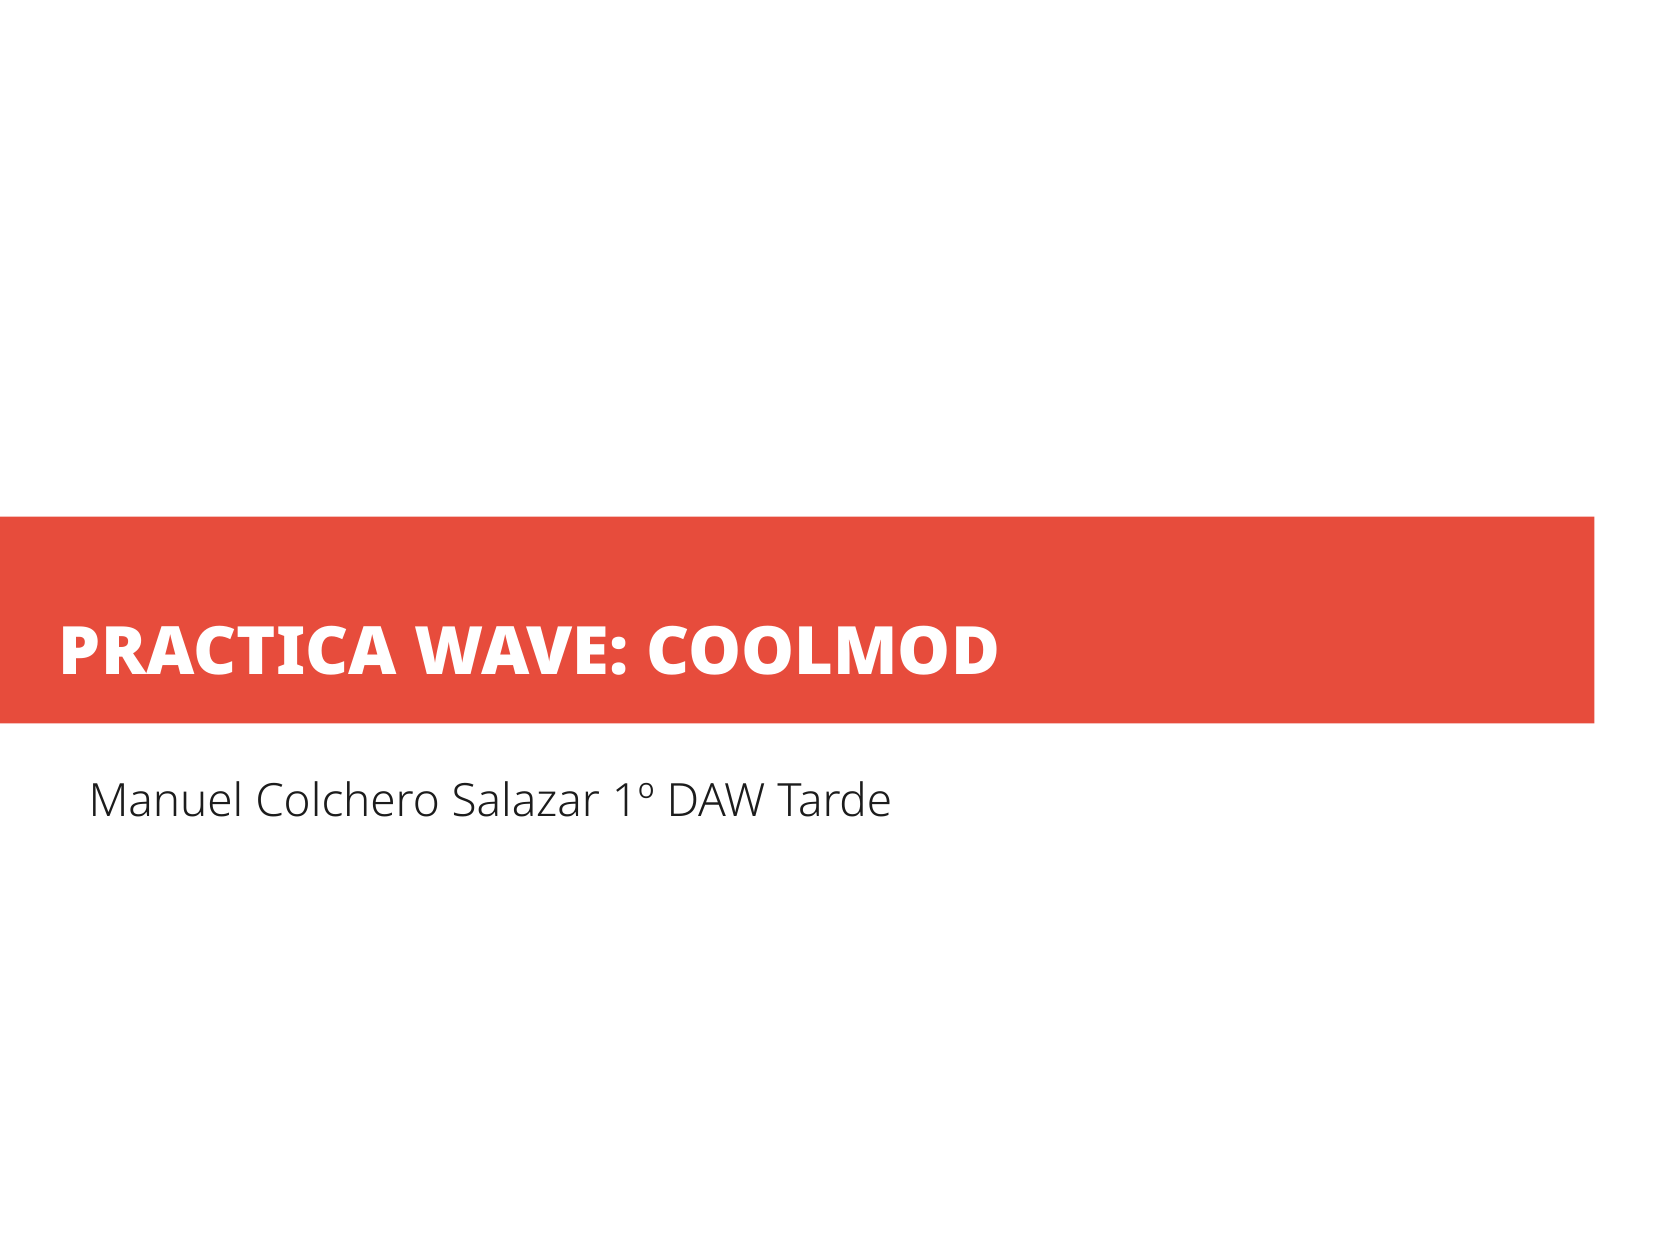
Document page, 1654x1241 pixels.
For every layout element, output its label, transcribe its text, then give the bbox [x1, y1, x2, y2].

subtitle Manuel Colchero Salazar 1º DAW Tarde [88, 767, 1595, 1182]
title PRACTICA WAVE: COOLMOD [59, 546, 1595, 694]
